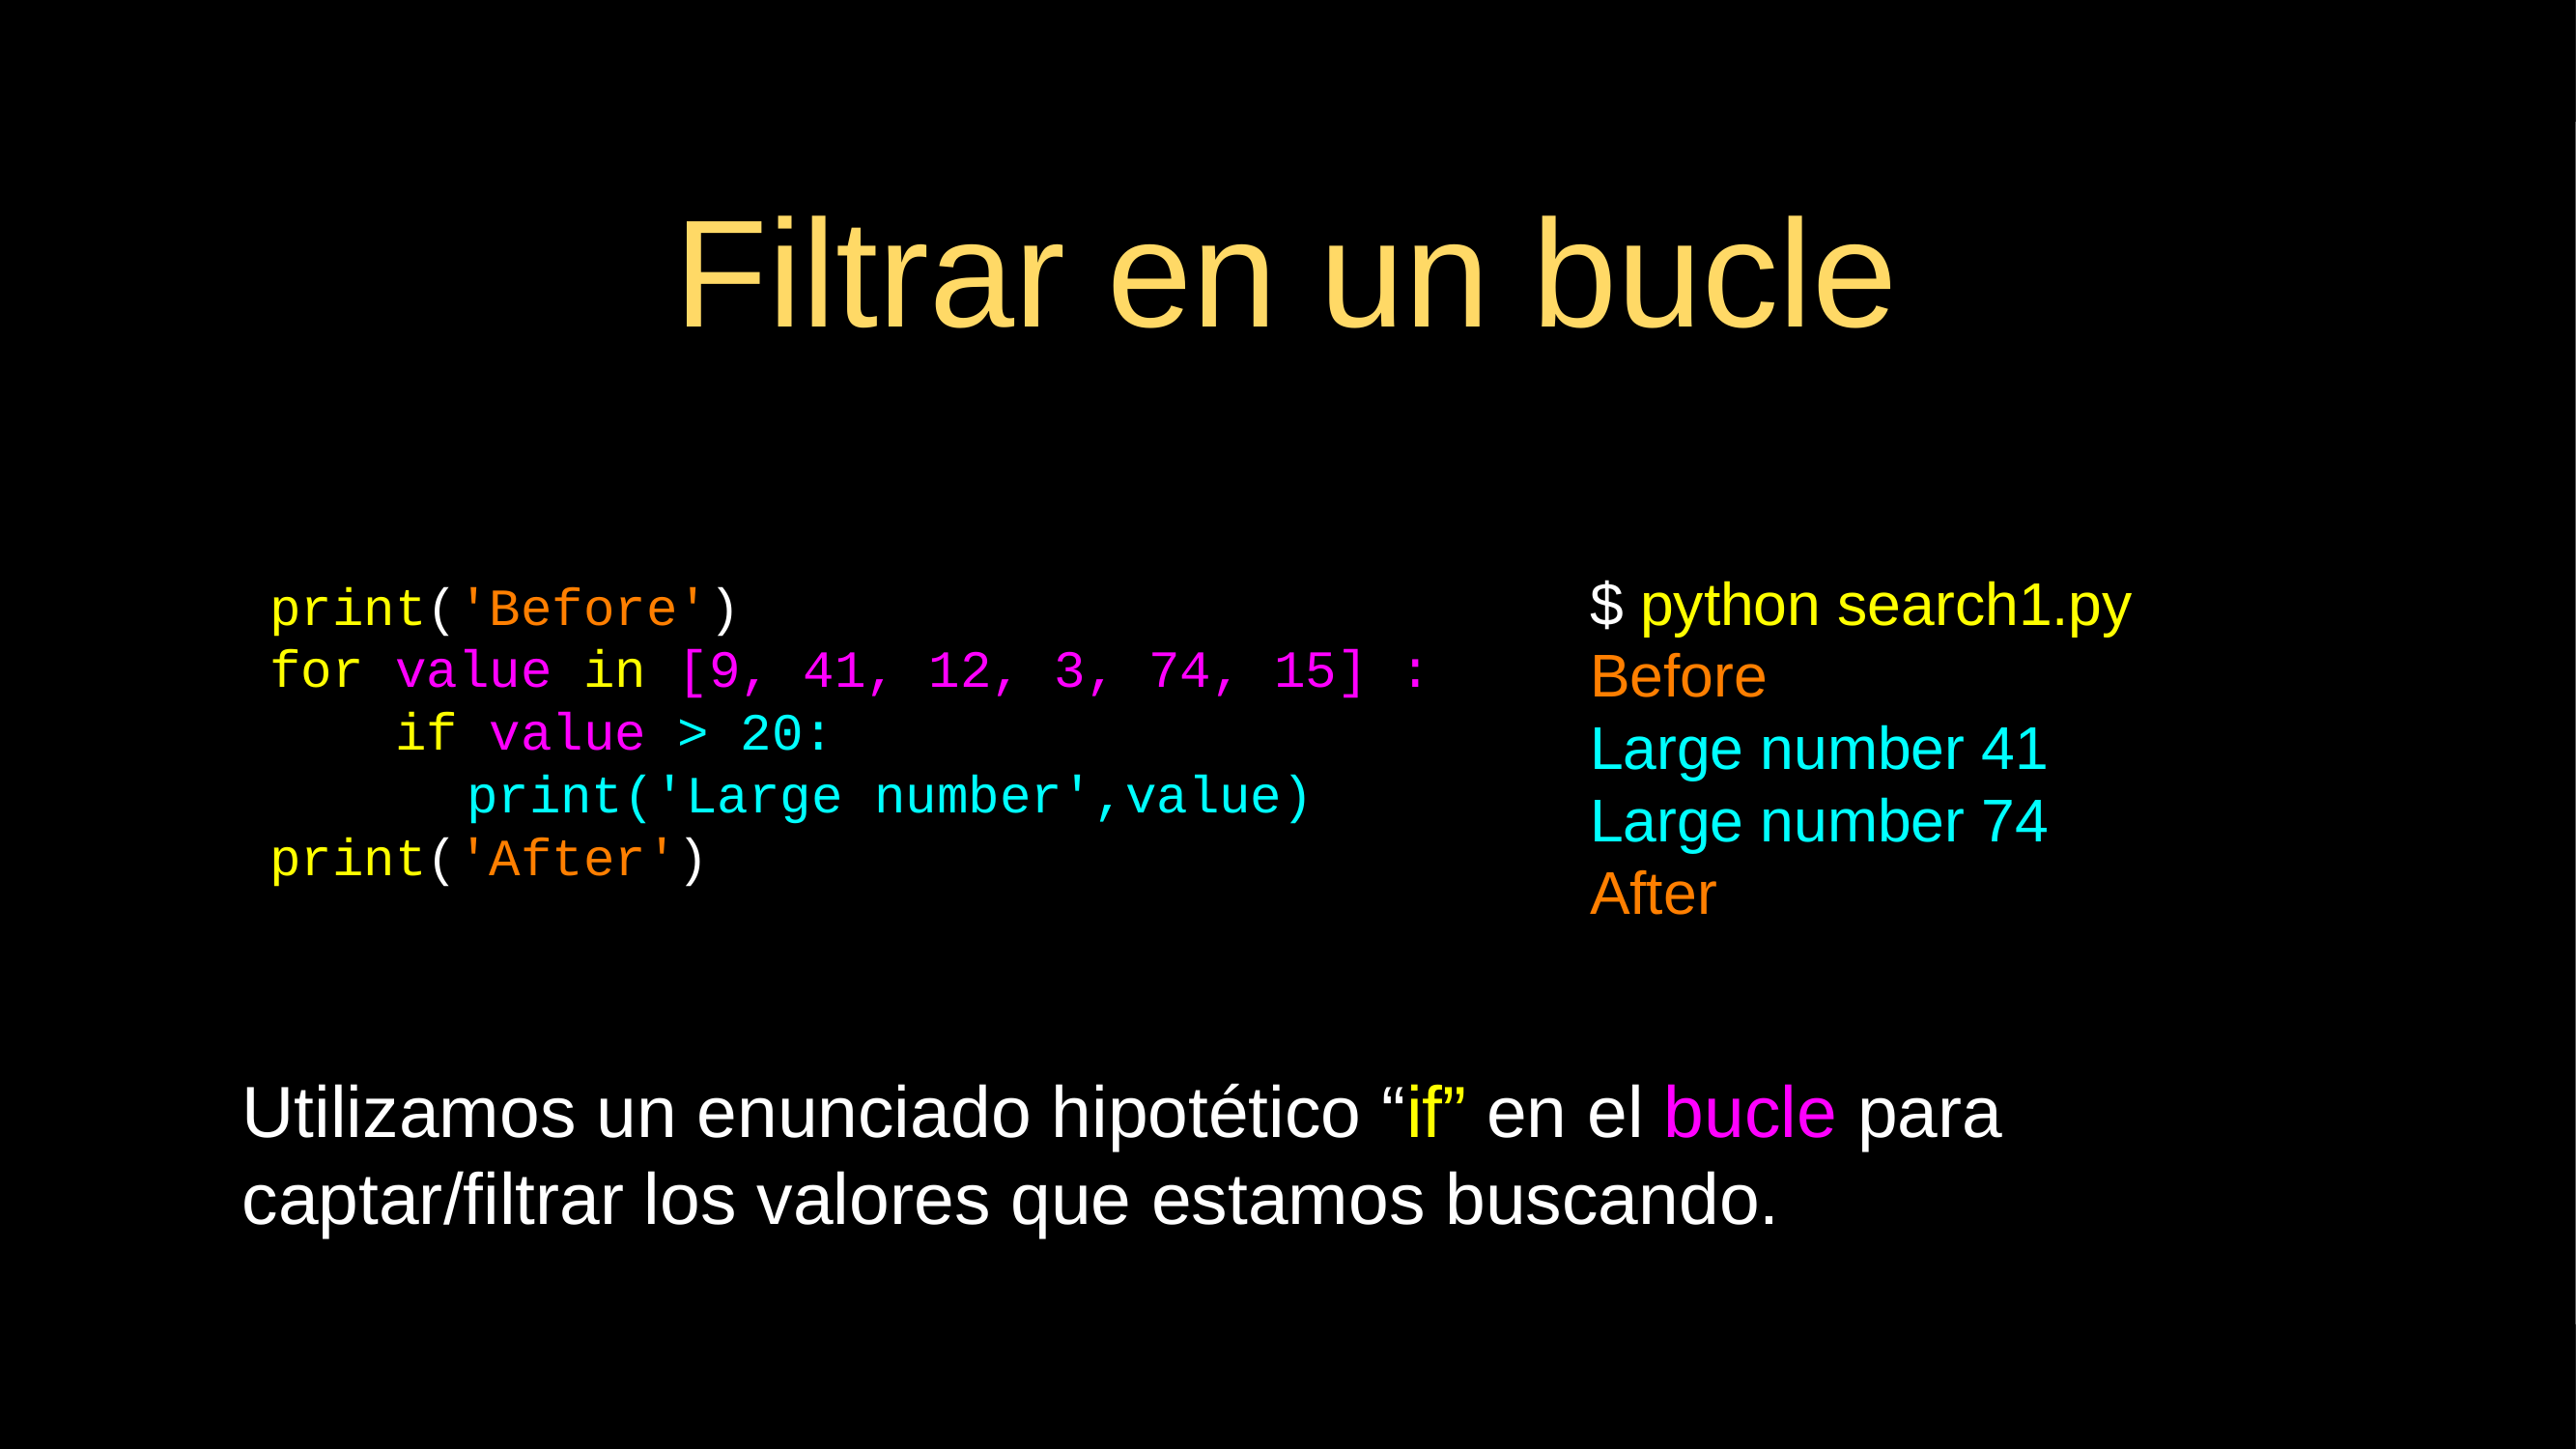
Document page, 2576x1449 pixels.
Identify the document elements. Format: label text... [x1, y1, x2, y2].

text_box print('Before') for value in [9, 41, 12, 3, 74, 15] : if value > 20: print('Large number',value) print('After') [269, 510, 1488, 950]
title Filtrar en un bucle [183, 129, 2391, 403]
text_box Utilizamos un enunciado hipotético “if” en el bucle para captar/filtrar los valores que estamos buscando. [241, 1061, 2191, 1242]
text_box $ python search1.py Before Large number 41 Large number 74 After [1590, 526, 2184, 965]
